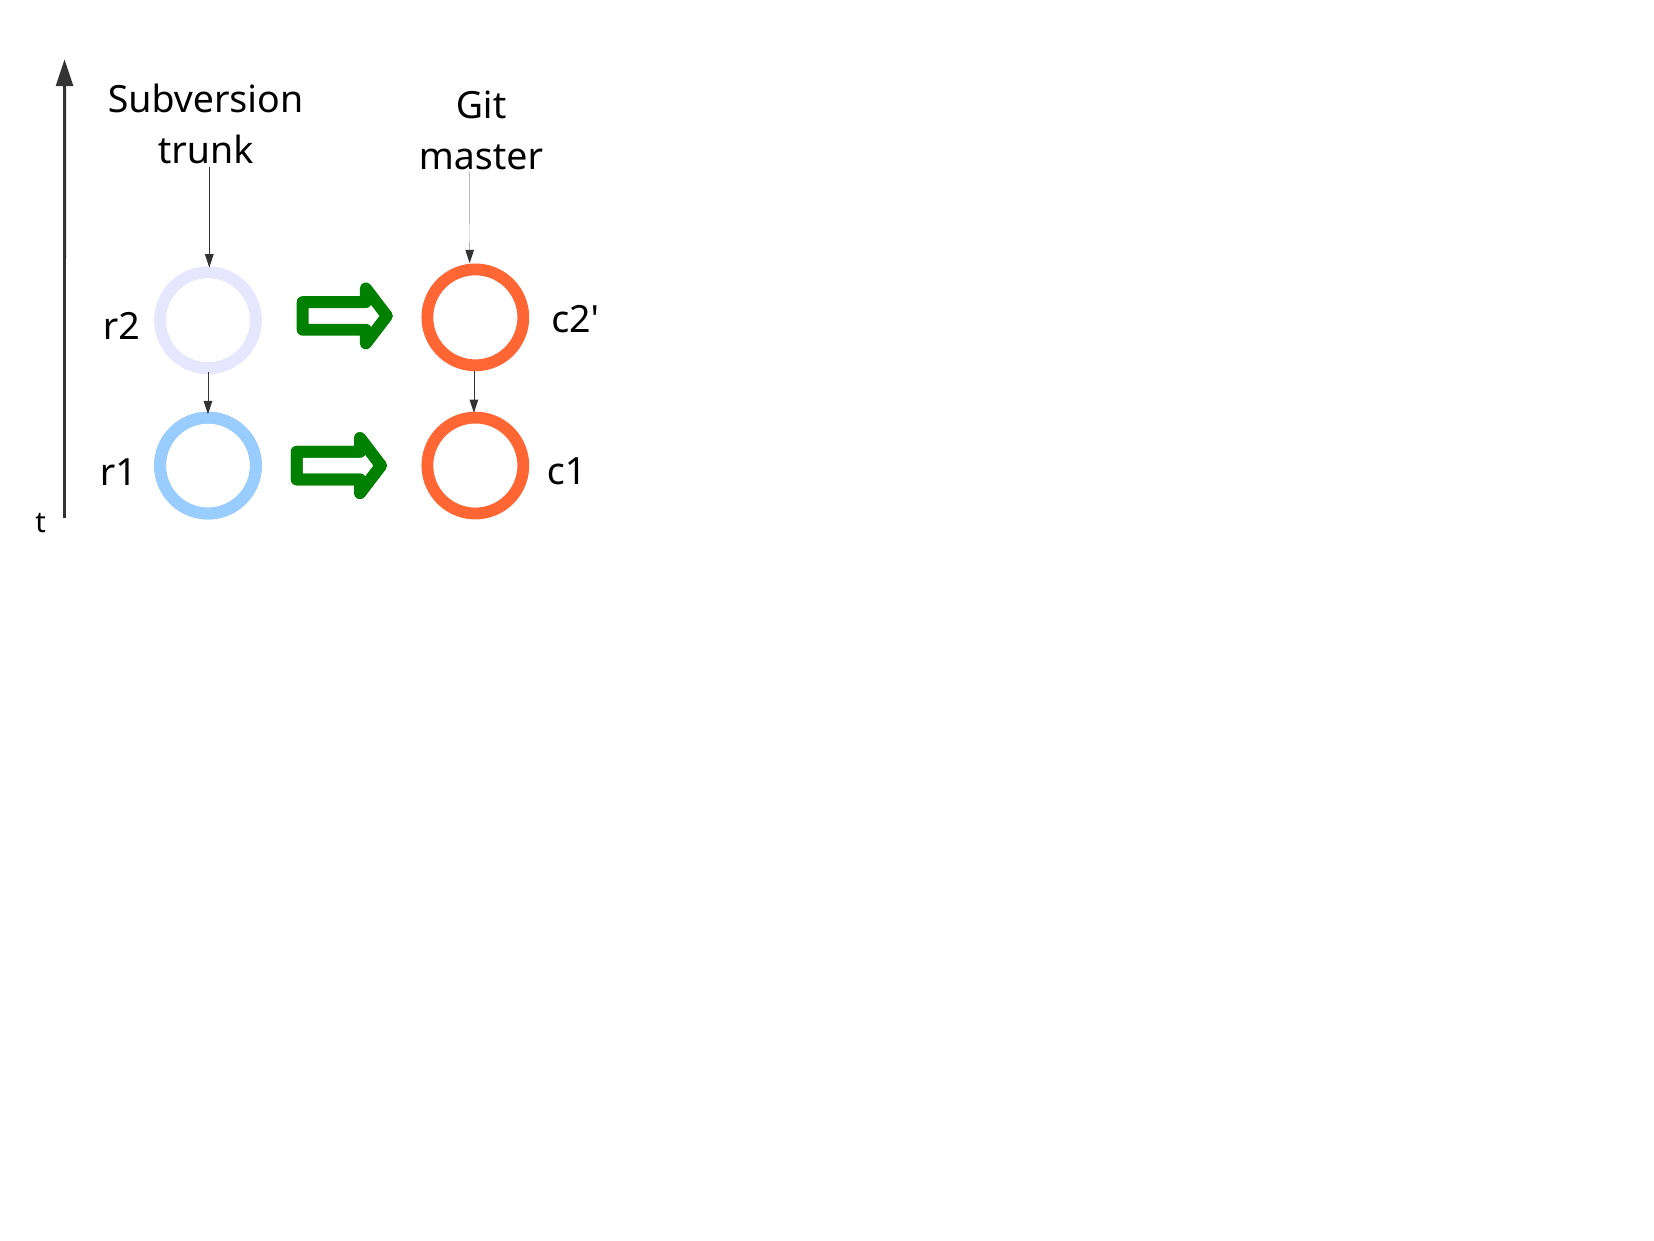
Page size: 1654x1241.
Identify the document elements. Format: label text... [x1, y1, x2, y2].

text_box t [20, 493, 61, 543]
text_box Subversion trunk [93, 65, 328, 168]
text_box r2 [88, 292, 157, 351]
text_box Git master [404, 71, 562, 174]
text_box c2' [536, 284, 620, 345]
text_box r1 [85, 437, 154, 497]
text_box c1 [532, 437, 607, 496]
